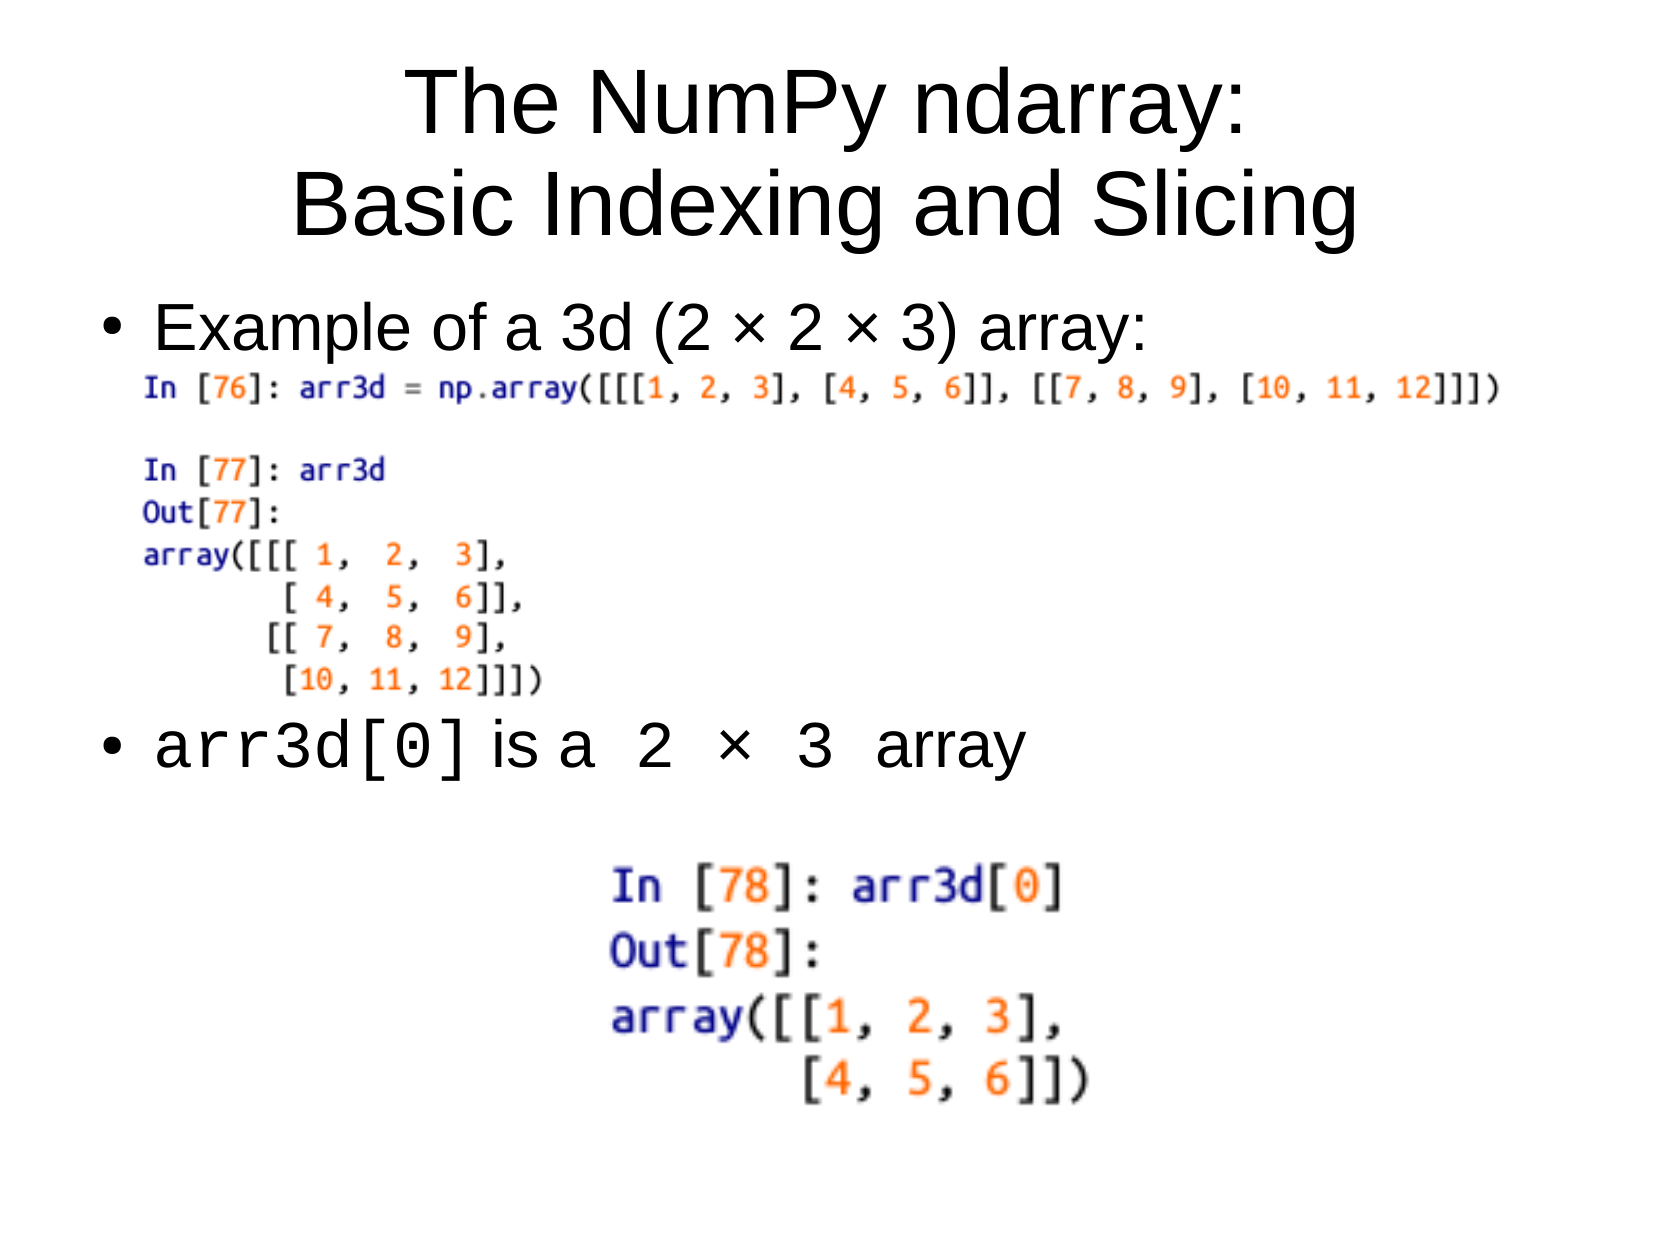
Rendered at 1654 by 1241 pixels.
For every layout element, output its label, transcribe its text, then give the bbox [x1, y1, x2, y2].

title The NumPy ndarray: Basic Indexing and Slicing [82, 49, 1571, 257]
picture [135, 369, 1514, 706]
picture [585, 854, 1161, 1126]
list Example of a 3d (2 × 2 × 3) array: arr3d[0] is a 2 × 3 array [82, 290, 1571, 1010]
